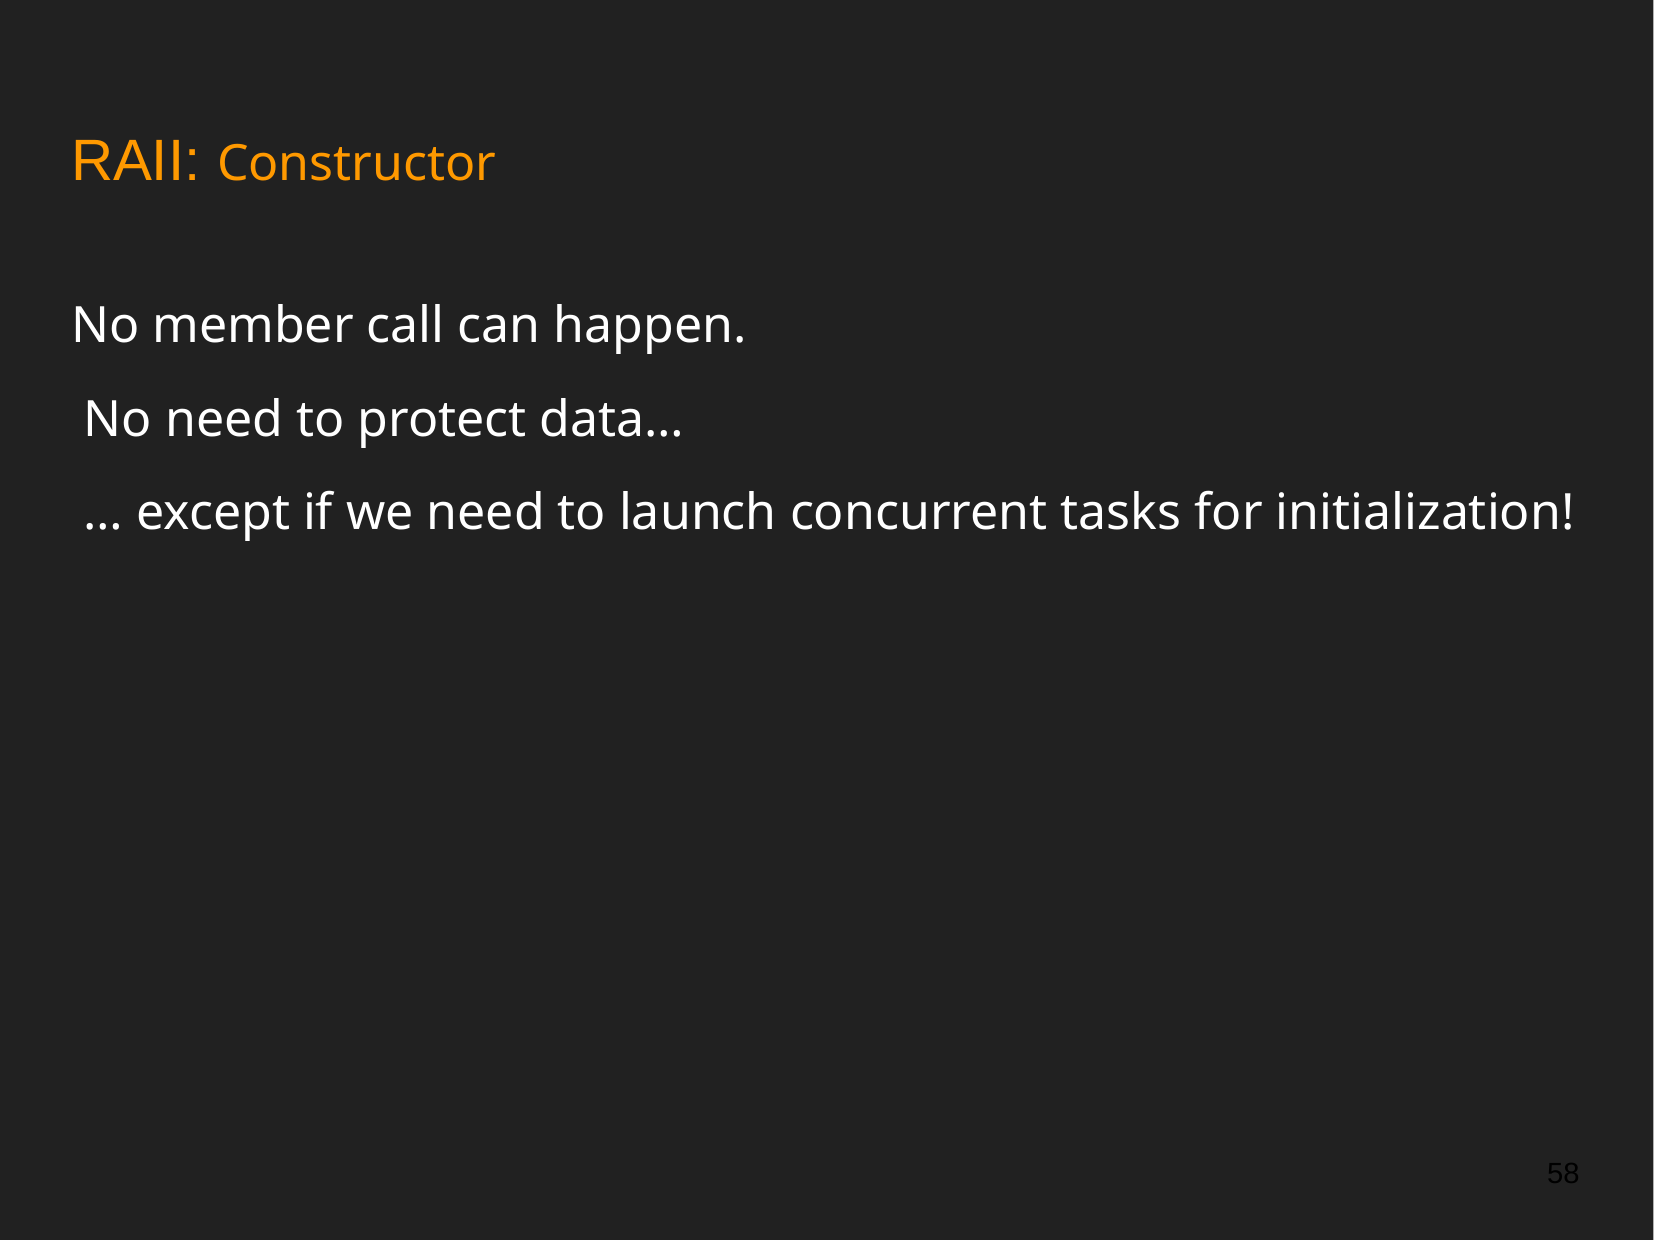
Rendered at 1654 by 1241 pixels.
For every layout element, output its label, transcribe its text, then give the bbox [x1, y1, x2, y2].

slide_number <number> [1532, 1124, 1632, 1220]
list No member call can happen. No need to protect data… … except if we need to launch concurrent tasks for initialization! [56, 277, 1598, 1102]
title RAII: Constructor [56, 107, 1598, 246]
